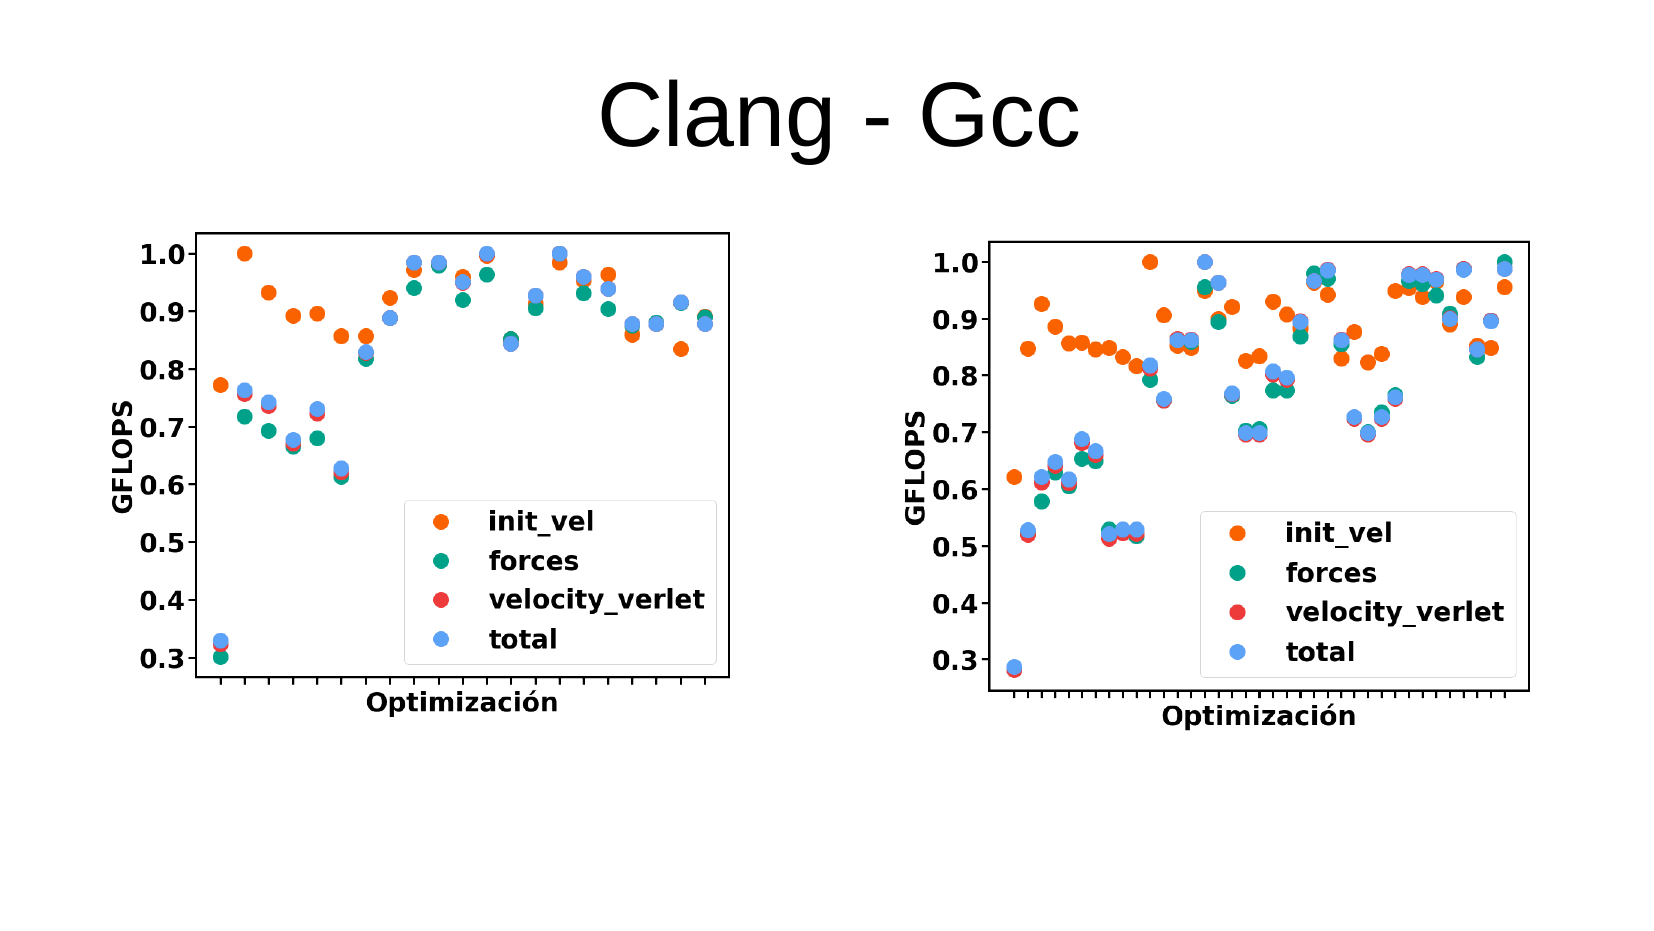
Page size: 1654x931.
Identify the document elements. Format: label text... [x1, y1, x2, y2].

title Clang - Gcc [82, 37, 1571, 193]
picture [82, 204, 757, 745]
picture [874, 212, 1557, 759]
